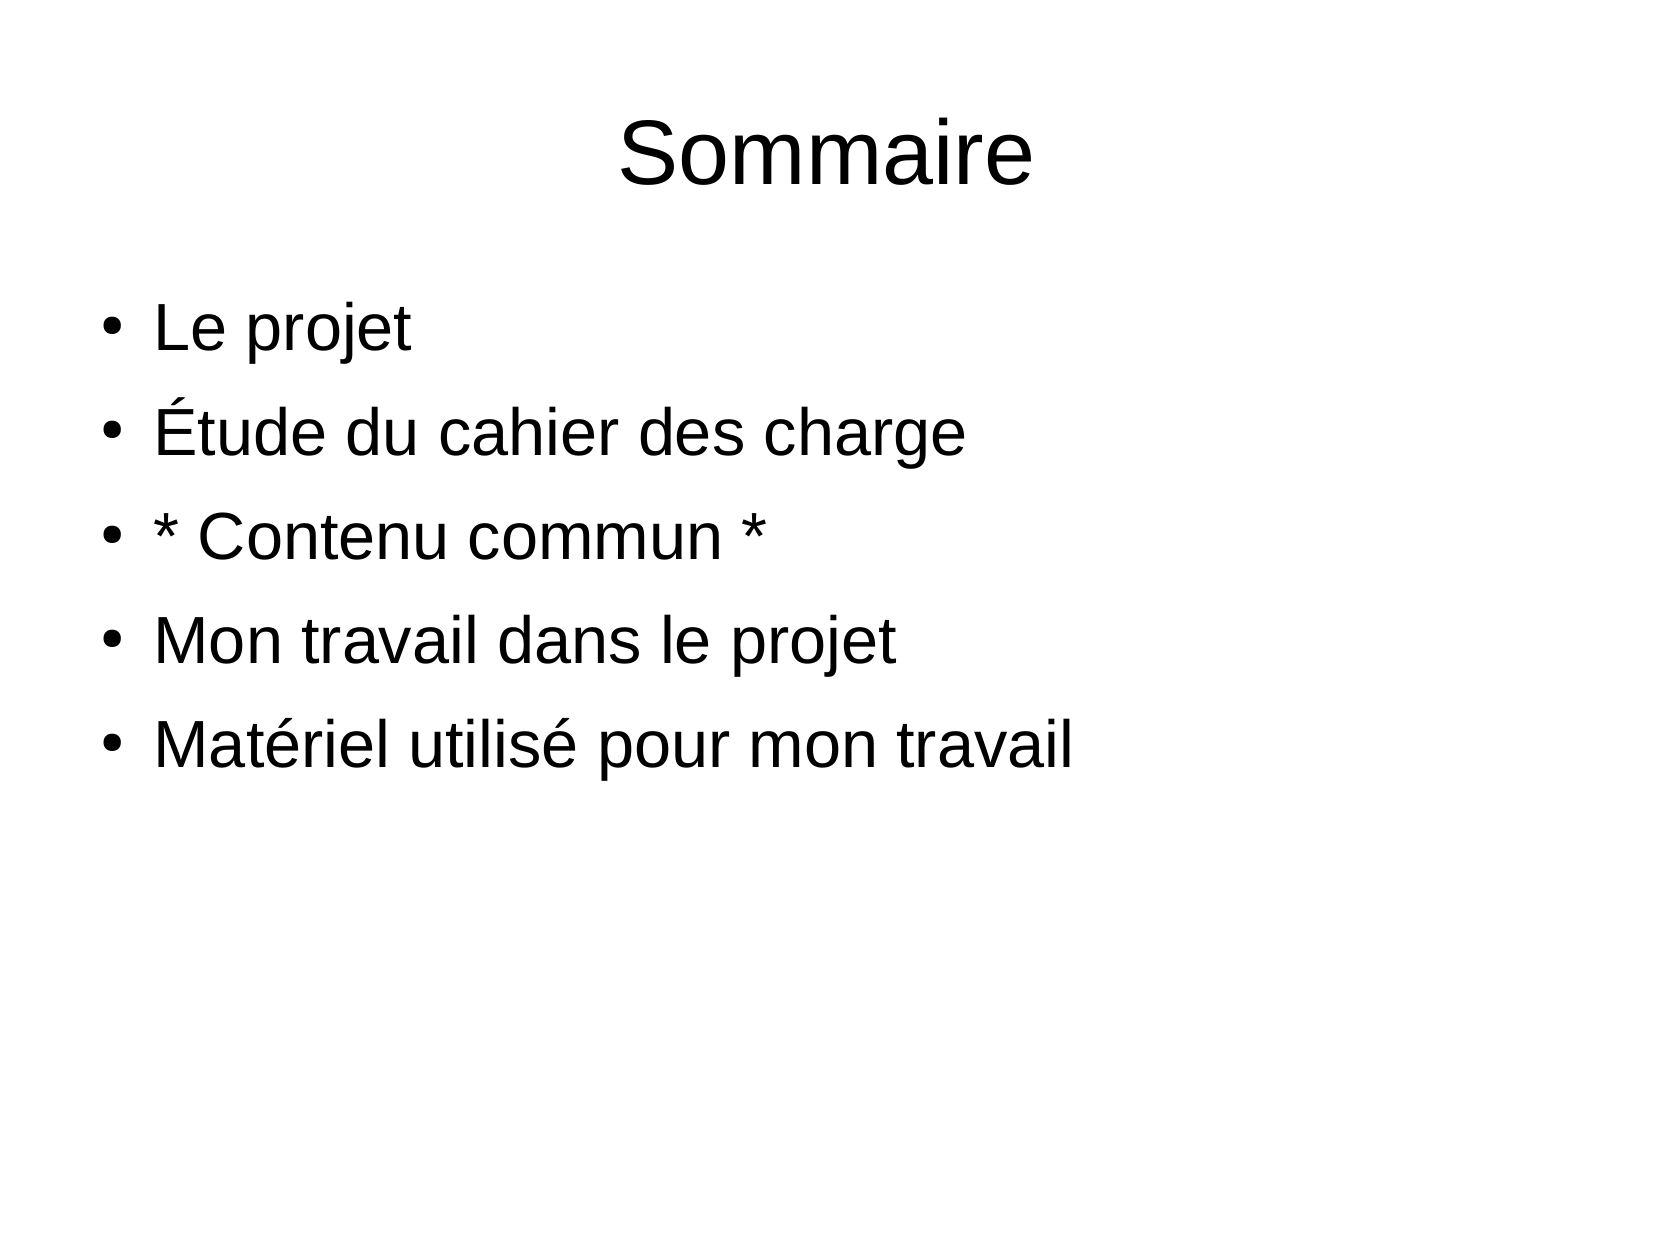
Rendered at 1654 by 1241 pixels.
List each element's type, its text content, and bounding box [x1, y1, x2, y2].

title Sommaire [82, 49, 1571, 257]
list Le projet Étude du cahier des charge * Contenu commun * Mon travail dans le projet Matériel utilisé pour mon travail [82, 290, 1571, 1010]
